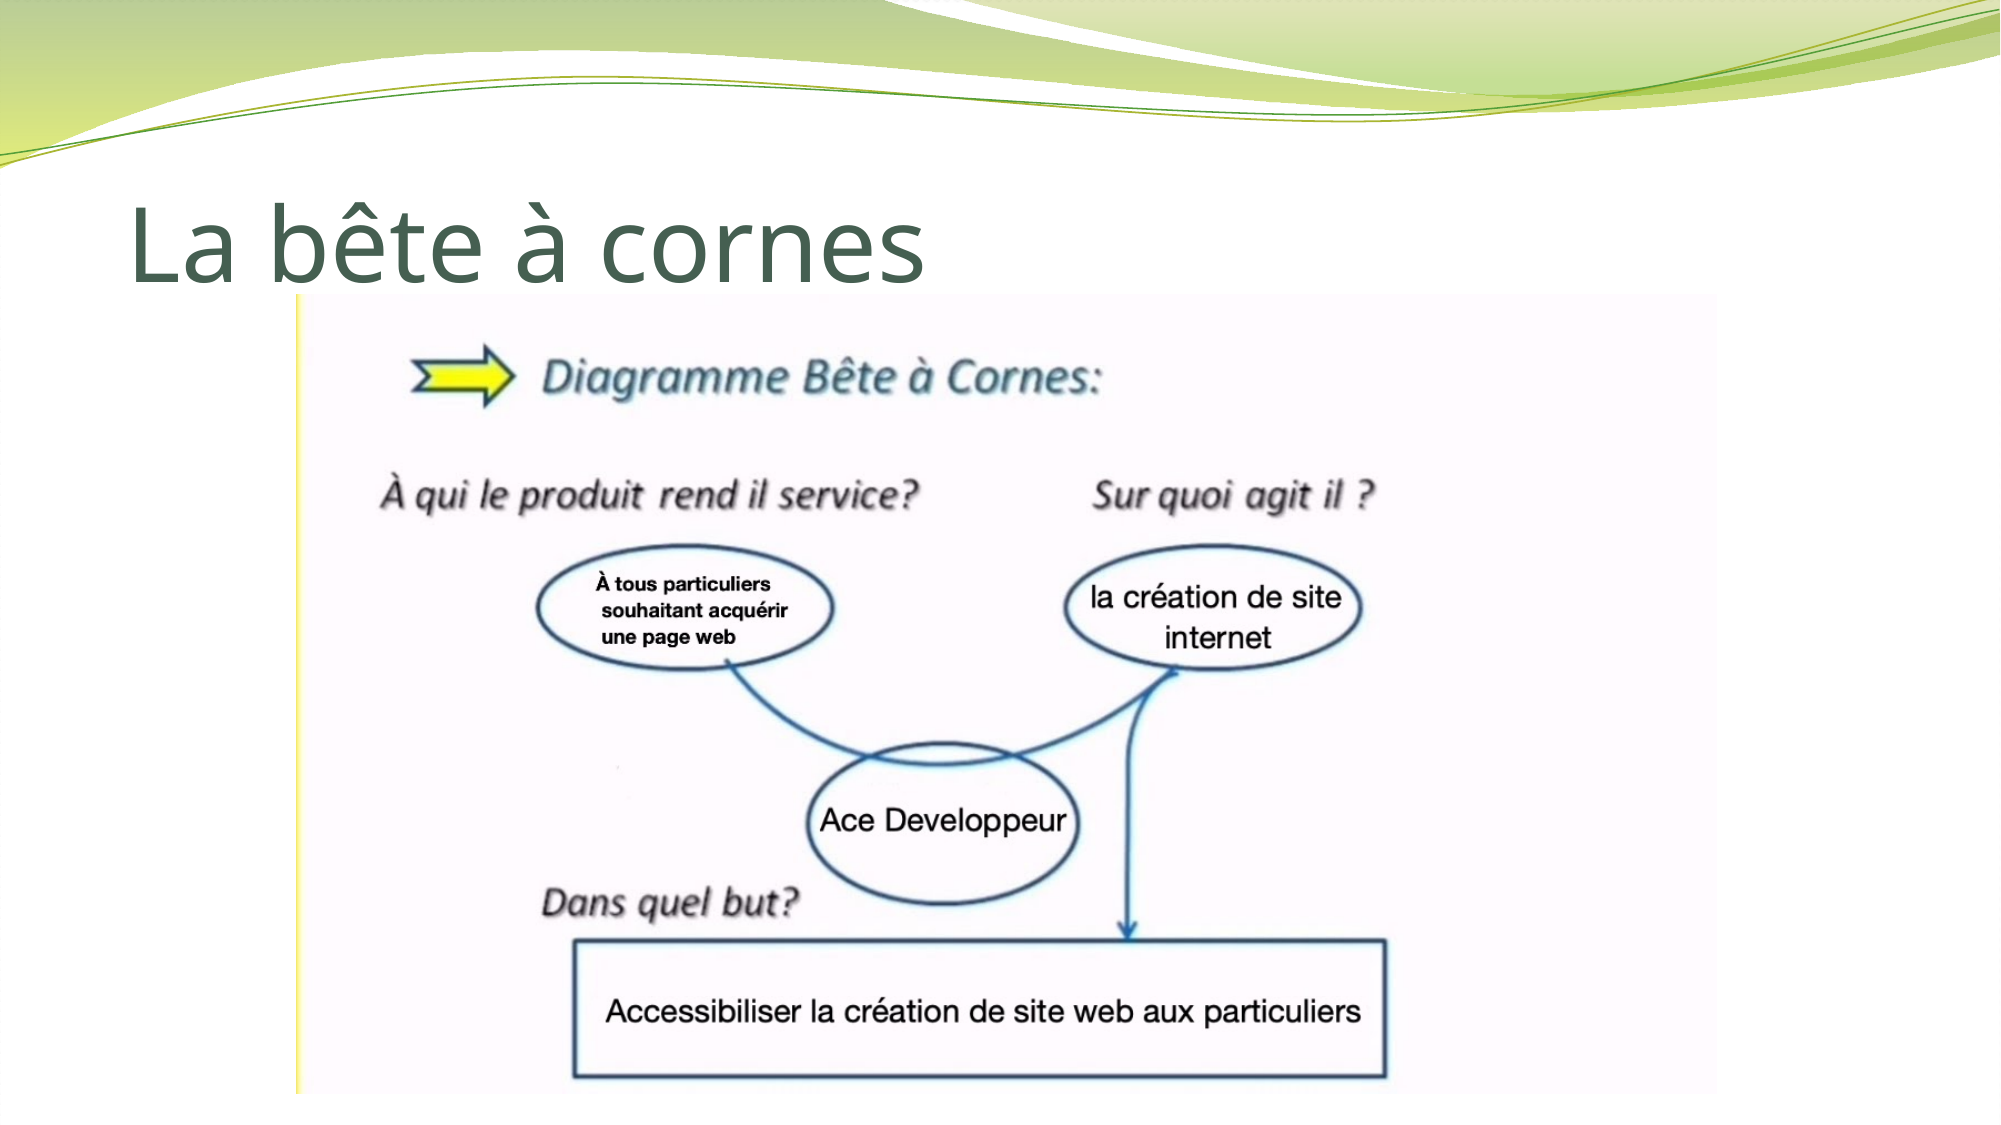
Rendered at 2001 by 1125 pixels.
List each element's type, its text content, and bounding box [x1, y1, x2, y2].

picture [296, 294, 1717, 1094]
text_box La bête à cornes [99, 115, 1900, 303]
